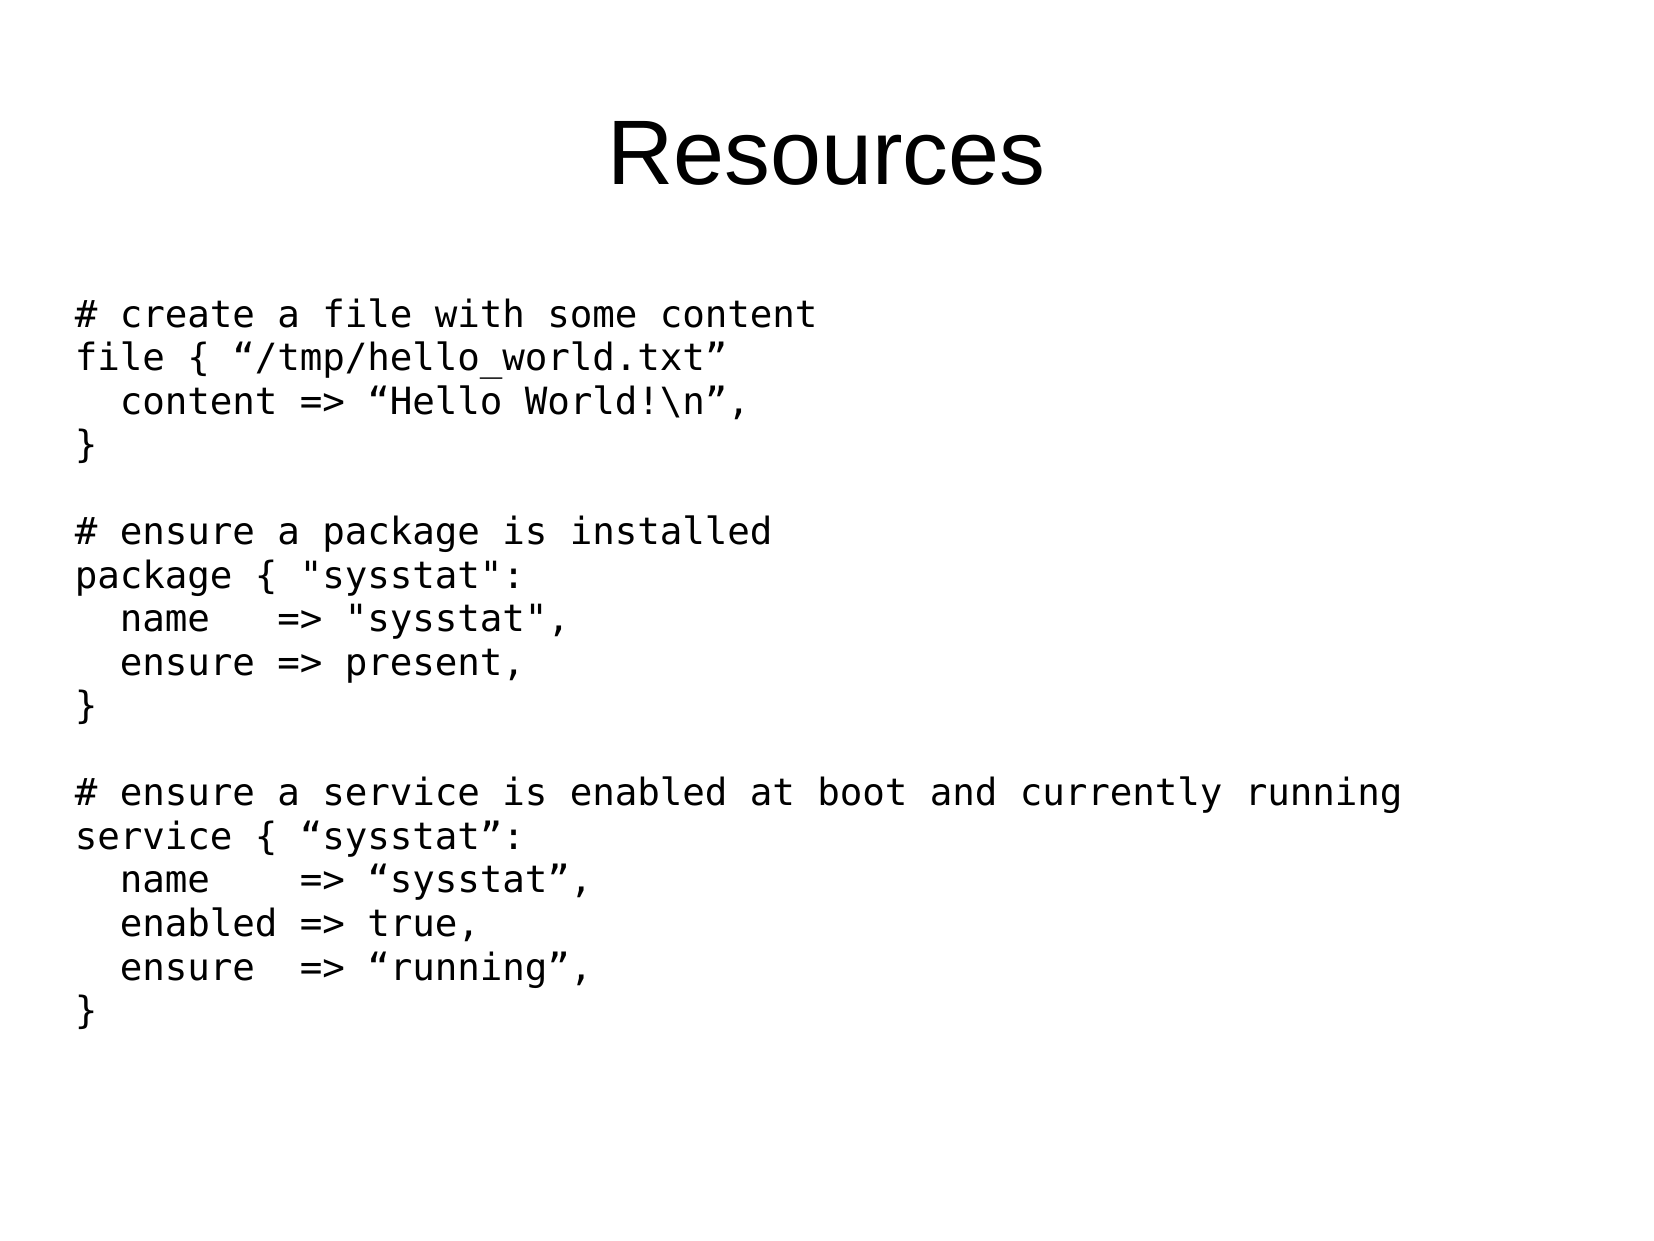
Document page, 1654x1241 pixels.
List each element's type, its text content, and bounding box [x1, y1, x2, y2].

title Resources [82, 49, 1571, 257]
text_box # create a file with some content file { “/tmp/hello_world.txt” content => “Hello World!\n”, } # ensure a package is installed package { "sysstat": name => "sysstat", ensure => present, } # ensure a service is enabled at boot and currently running service { “sysstat”: name => “sysstat”, enabled => true, ensure => “running”, } [60, 285, 1606, 1040]
